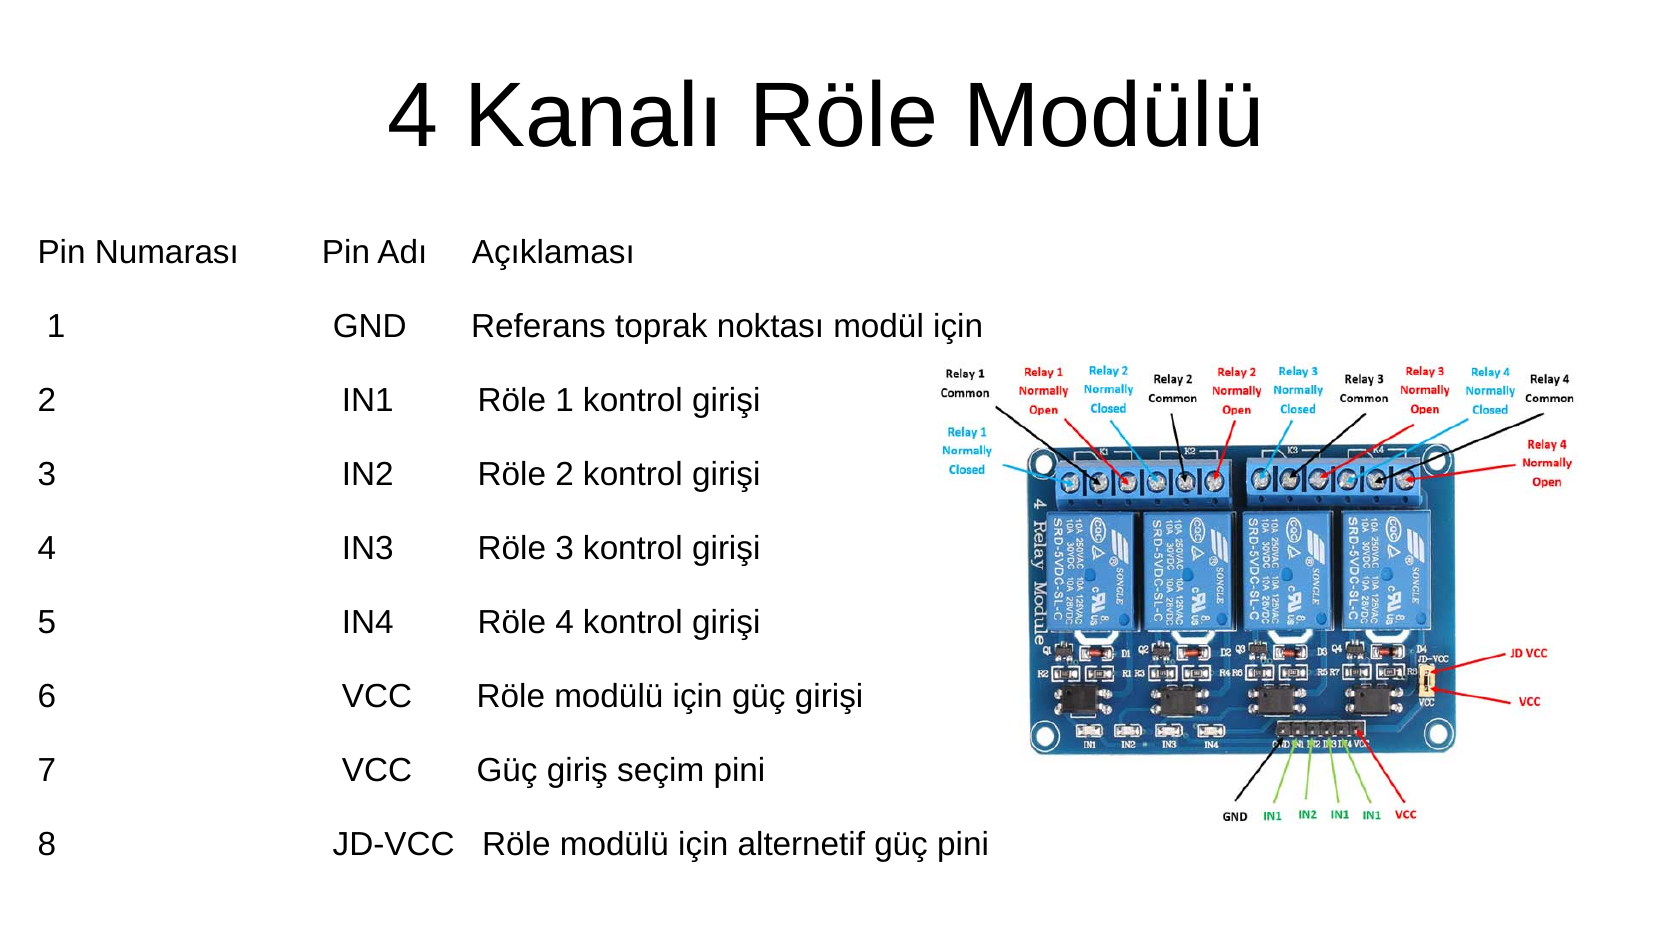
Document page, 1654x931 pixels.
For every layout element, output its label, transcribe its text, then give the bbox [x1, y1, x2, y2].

subtitle Pin Numarası Pin Adı Açıklaması 1 GND Referans toprak noktası modül için 2 IN1 Röle 1 kontrol girişi 3 IN2 Röle 2 kontrol girişi 4 IN3 Röle 3 kontrol girişi 5 IN4 Röle 4 kontrol girişi 6 VCC Röle modülü için güç girişi 7 VCC Güç giriş seçim pini 8 JD-VCC Röle modülü için alternetif güç pini [37, 232, 1013, 863]
title 4 Kanalı Röle Modülü [82, 37, 1571, 193]
picture [937, 362, 1578, 826]
